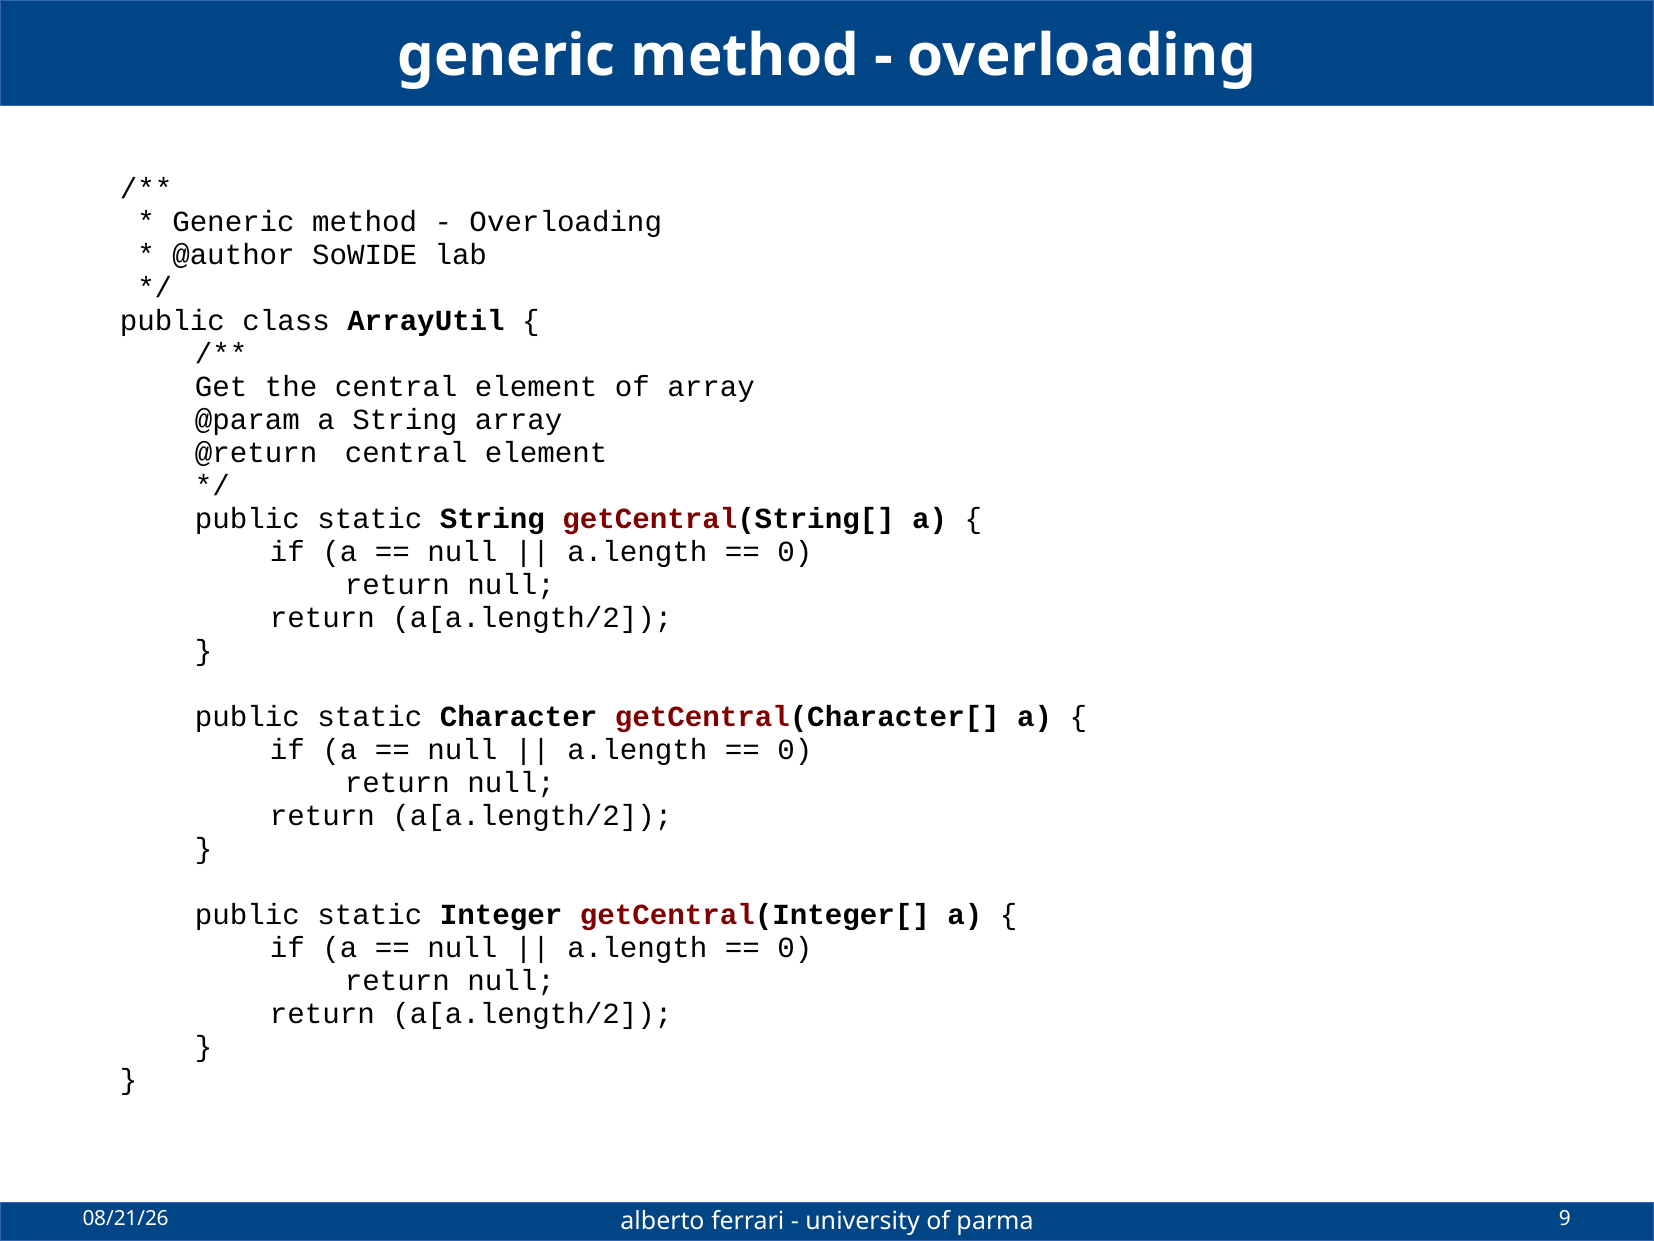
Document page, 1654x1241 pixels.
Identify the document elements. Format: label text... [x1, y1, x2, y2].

text_box /** * Generic method - Overloading * @author SoWIDE lab */ public class ArrayUtil { /** Get the central element of array @param a String array @return central element */ public static String getCentral(String[] a) { if (a == null || a.length == 0) return null; return (a[a.length/2]); } public static Character getCentral(Character[] a) { if (a == null || a.length == 0) return null; return (a[a.length/2]); } public static Integer getCentral(Integer[] a) { if (a == null || a.length == 0) return null; return (a[a.length/2]); } } [105, 166, 1591, 1111]
title generic method - overloading [0, 0, 1654, 106]
